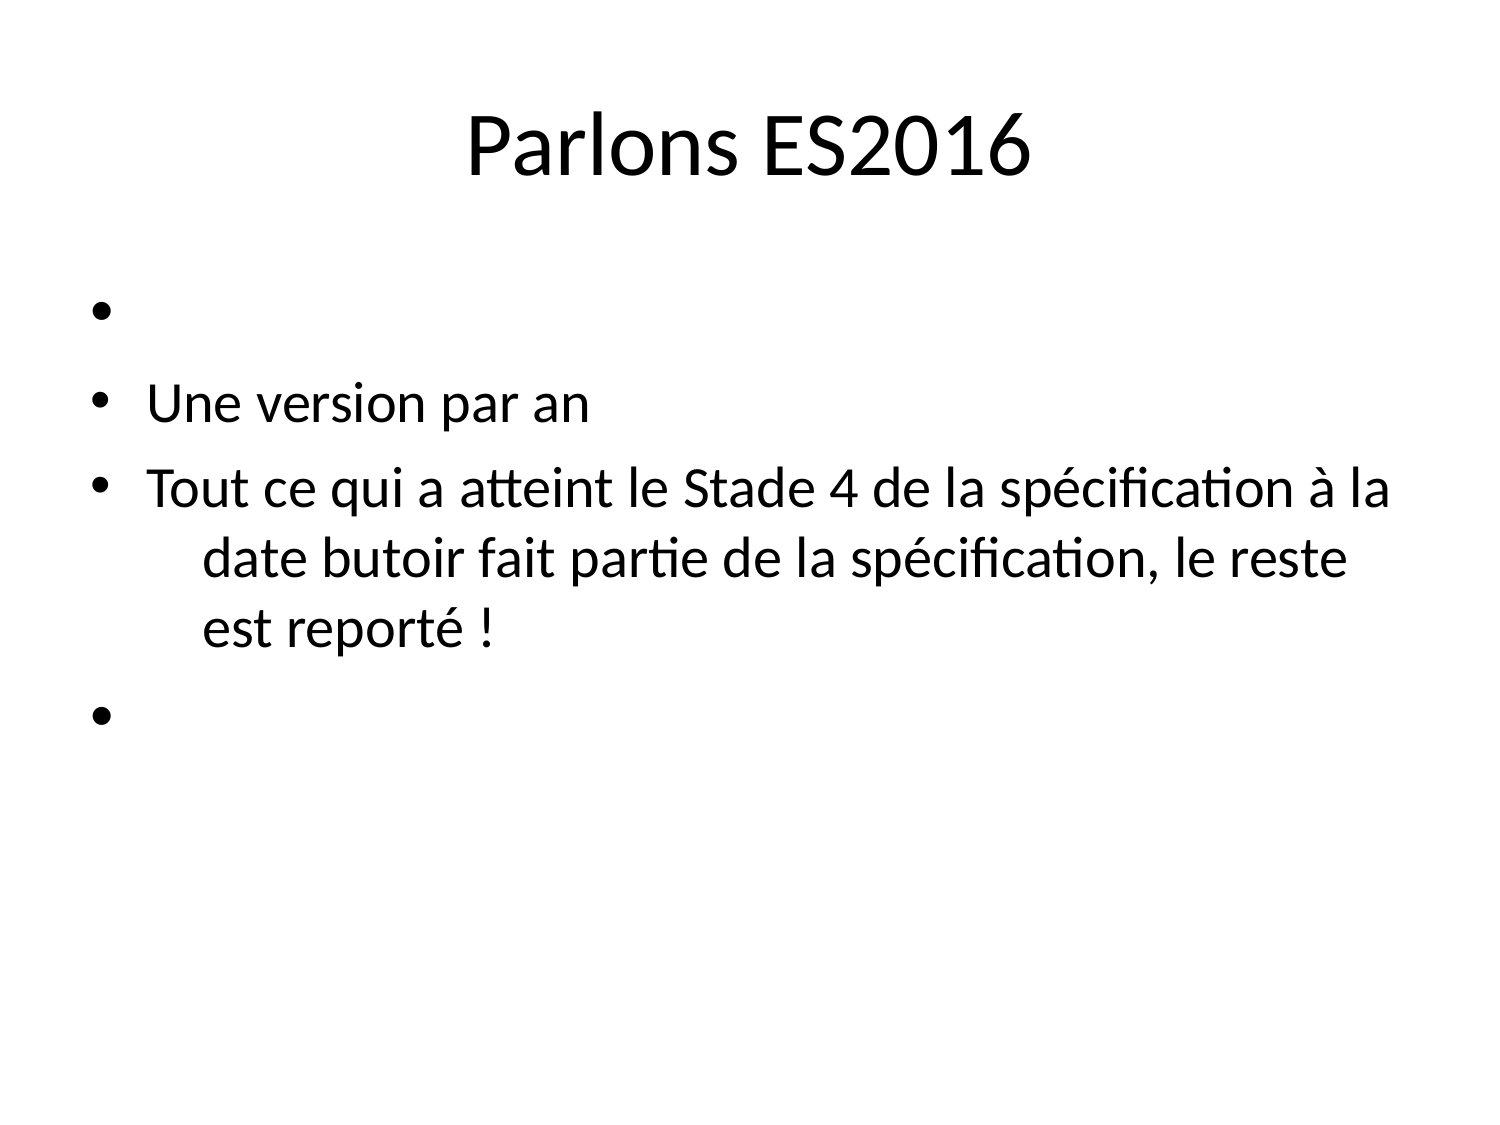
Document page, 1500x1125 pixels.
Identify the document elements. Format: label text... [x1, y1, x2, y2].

list Une version par an Tout ce qui a atteint le Stade 4 de la spécification à la date butoir fait partie de la spécification, le reste est reporté ! [75, 262, 1426, 1005]
title Parlons ES2016 [75, 45, 1426, 233]
